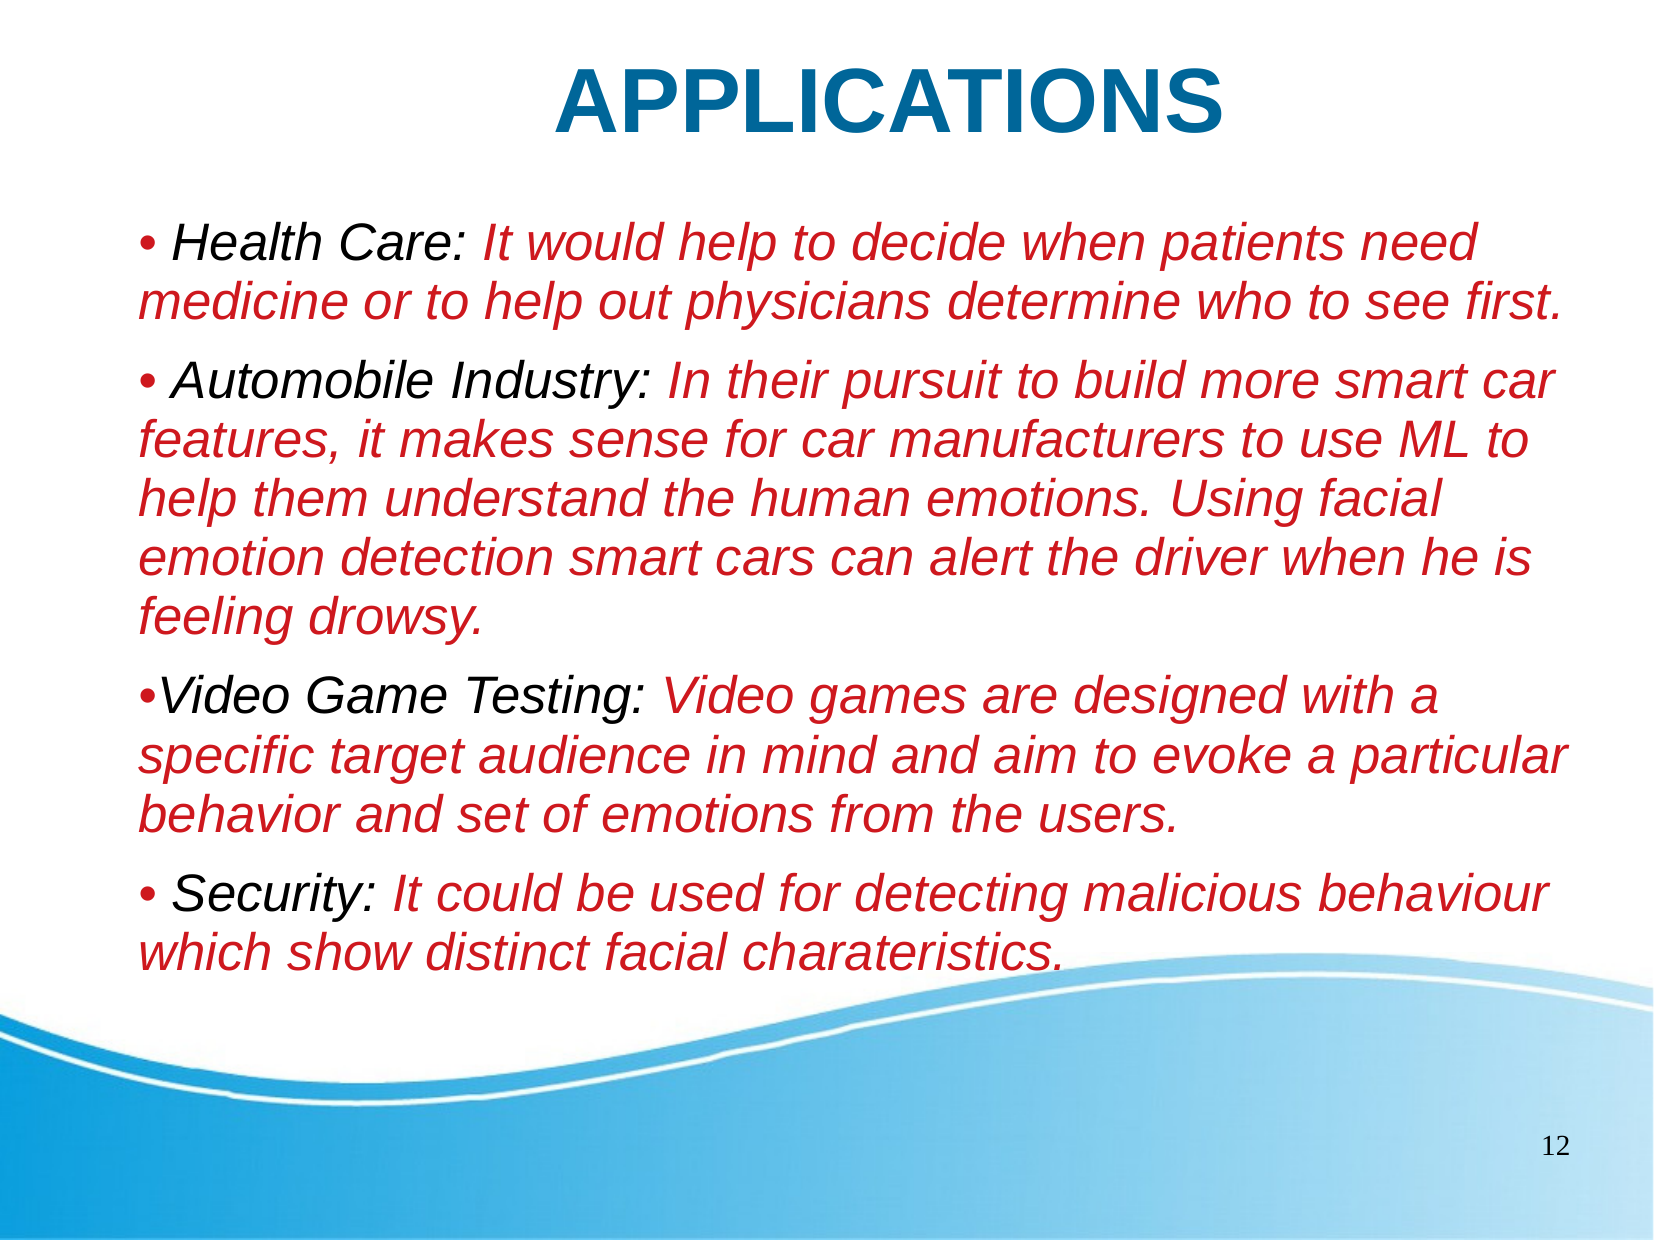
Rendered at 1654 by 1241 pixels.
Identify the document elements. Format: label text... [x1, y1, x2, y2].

title APPLICATIONS [82, 49, 1571, 154]
list • Health Care: It would help to decide when patients need medicine or to help out physicians determine who to see first. • Automobile Industry: In their pursuit to build more smart car features, it makes sense for car manufacturers to use ML to help them understand the human emotions. Using facial emotion detection smart cars can alert the driver when he is feeling drowsy. •Video Game Testing: Video games are designed with a specific target audience in mind and aim to evoke a particular behavior and set of emotions from the users. • Security: It could be used for detecting malicious behaviour which show distinct facial charateristics. [82, 212, 1571, 1010]
picture [0, 952, 1654, 1240]
